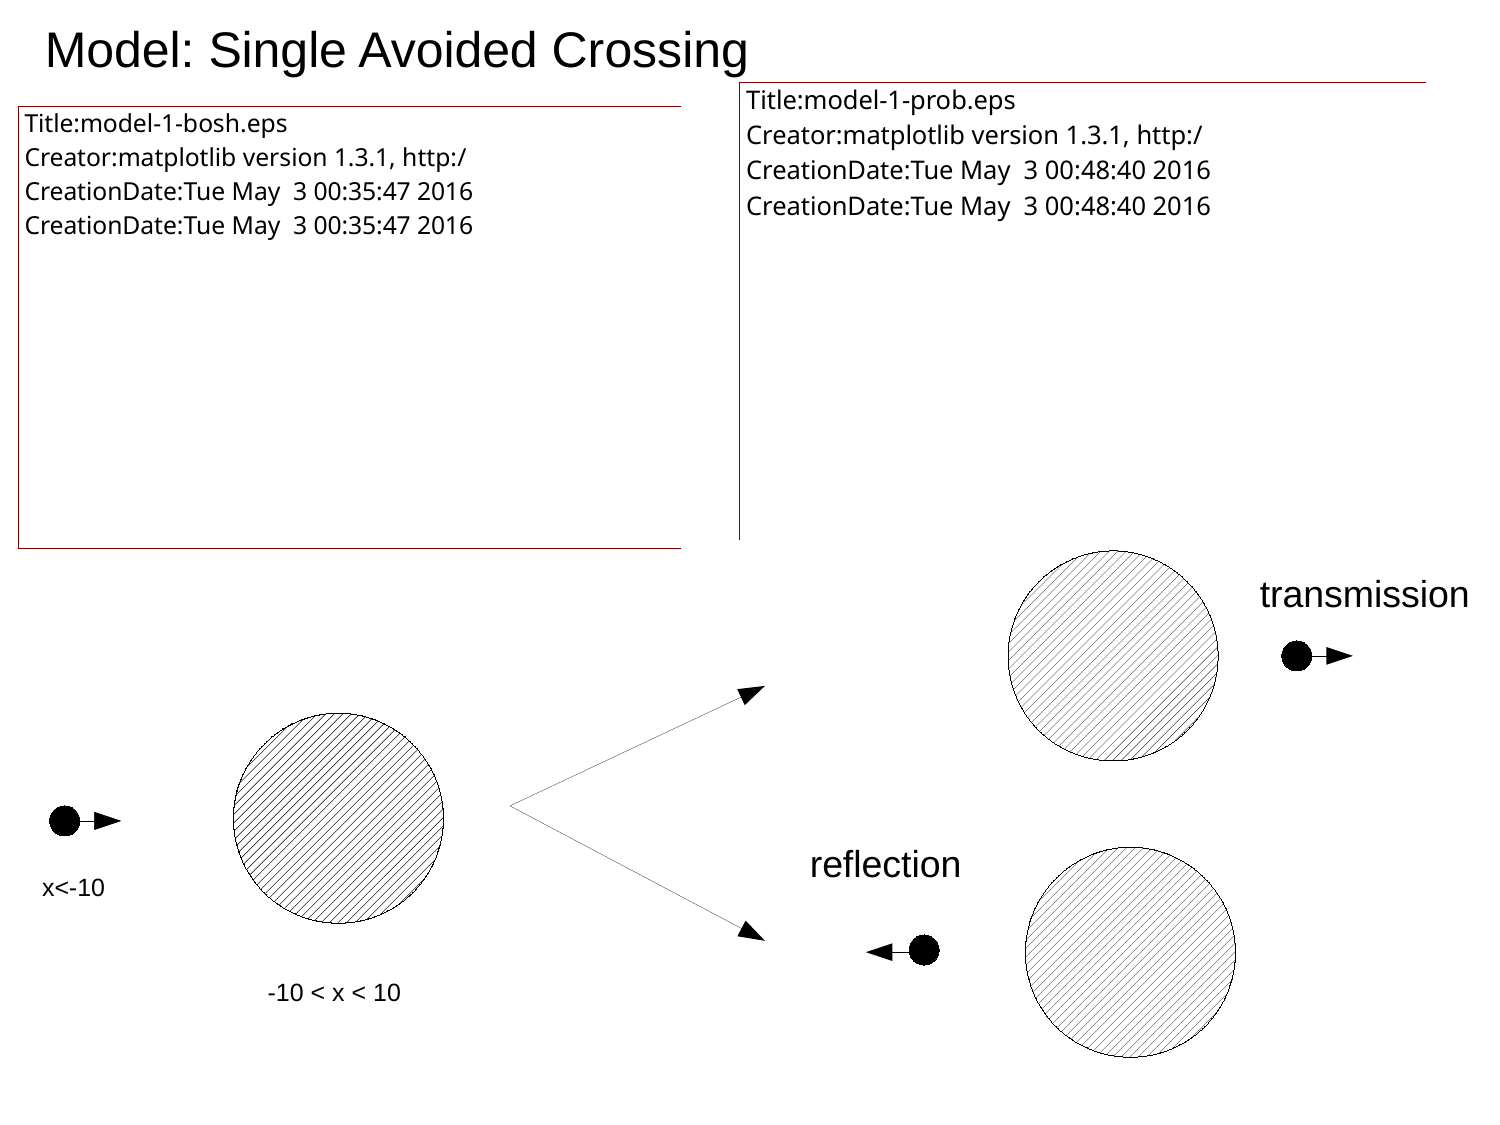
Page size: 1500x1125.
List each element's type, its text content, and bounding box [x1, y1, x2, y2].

text_box x<-10 [27, 865, 126, 909]
text_box [1281, 640, 1312, 671]
text_box reflection [795, 835, 991, 893]
text_box [1025, 847, 1236, 1058]
picture [16, 104, 681, 549]
text_box [909, 934, 940, 966]
picture [737, 80, 1426, 540]
text_box [233, 713, 444, 924]
text_box -10 < x < 10 [252, 970, 418, 1014]
text_box [49, 805, 80, 836]
text_box transmission [1245, 565, 1486, 623]
text_box [1008, 550, 1219, 761]
text_box Model: Single Avoided Crossing [30, 15, 1486, 87]
